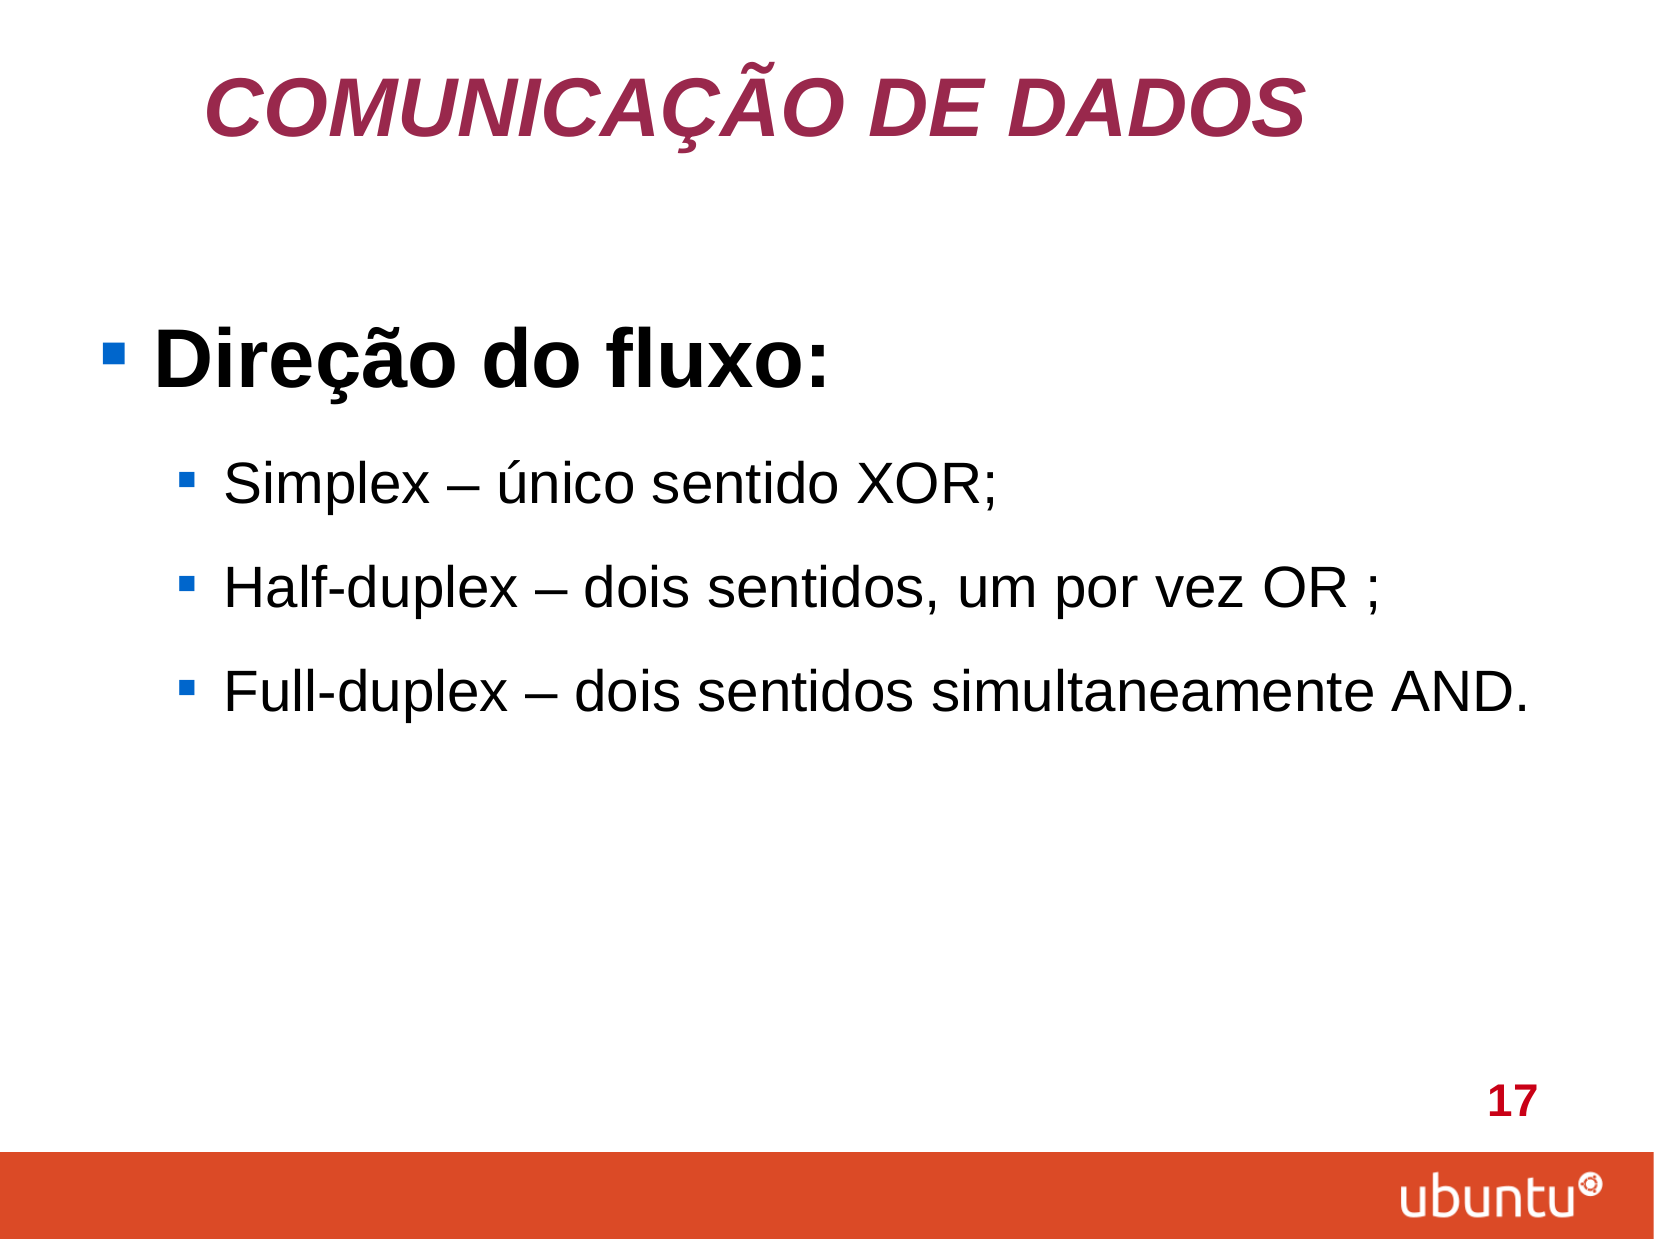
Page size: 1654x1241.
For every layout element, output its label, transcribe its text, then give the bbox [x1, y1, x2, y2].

text_box <number> [1473, 1063, 1654, 1134]
picture [0, 1152, 1654, 1239]
list Direção do fluxo: Simplex – único sentido XOR; Half-duplex – dois sentidos, um por vez OR ; Full-duplex – dois sentidos simultaneamente AND. [82, 290, 1571, 1109]
title COMUNICAÇÃO DE DADOS [11, 0, 1500, 193]
